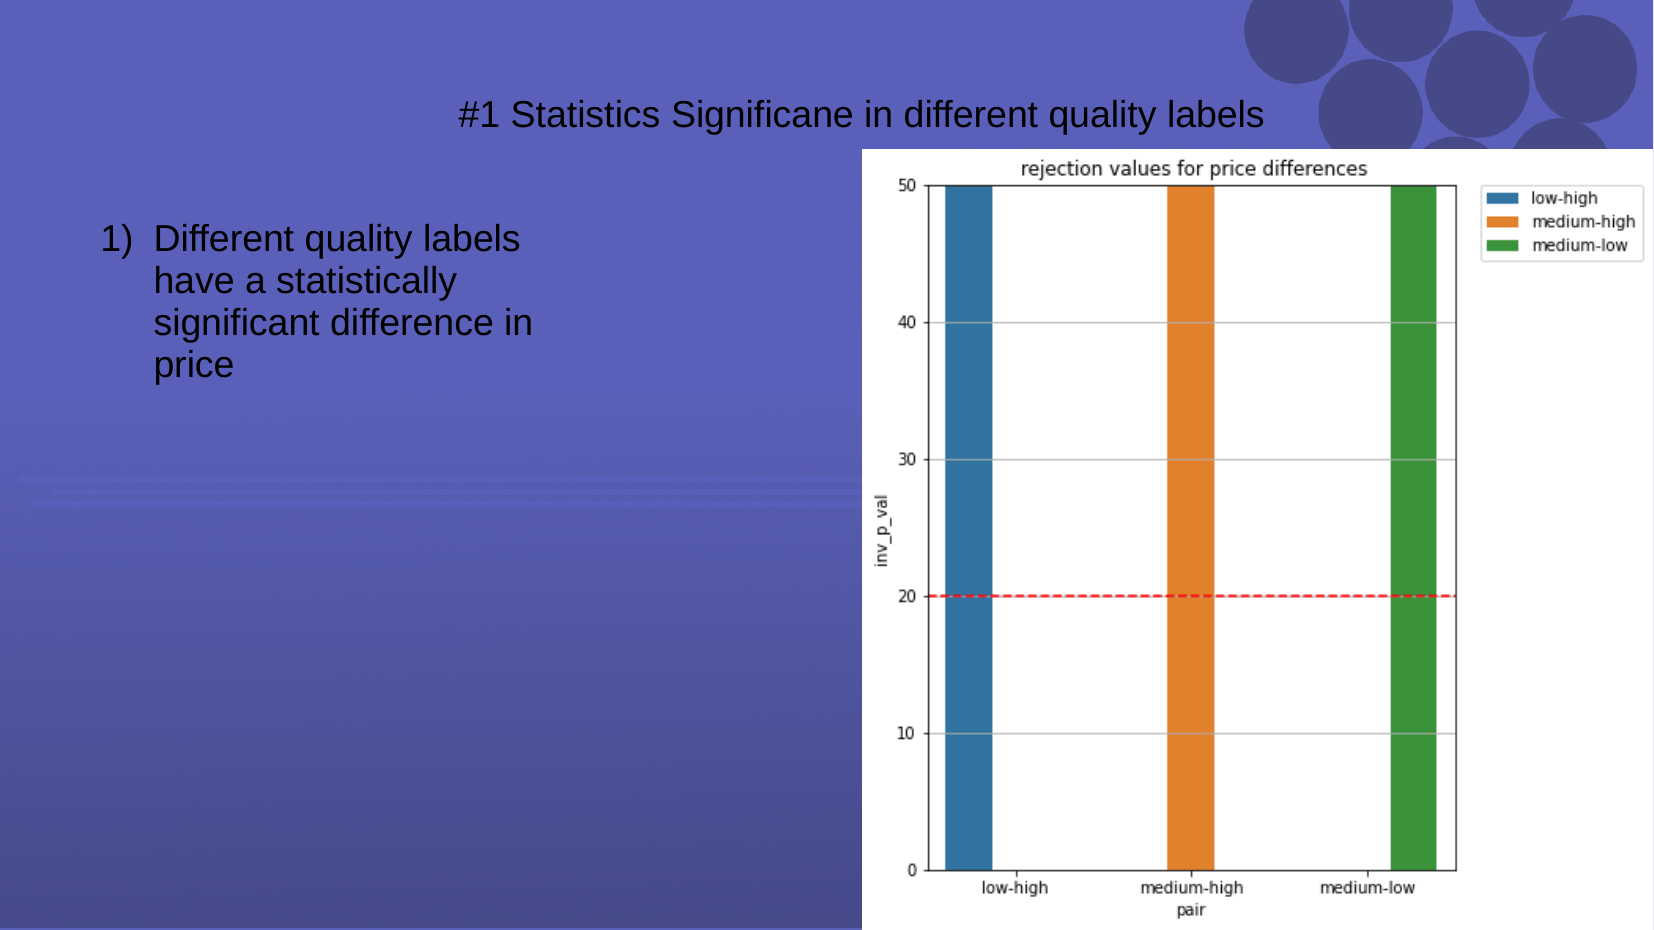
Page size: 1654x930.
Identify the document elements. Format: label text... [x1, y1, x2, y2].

title #1 Statistics Significane in different quality labels [82, 37, 1571, 193]
picture [0, 0, 1654, 930]
list Different quality labels have a statistically significant difference in price [82, 217, 601, 757]
